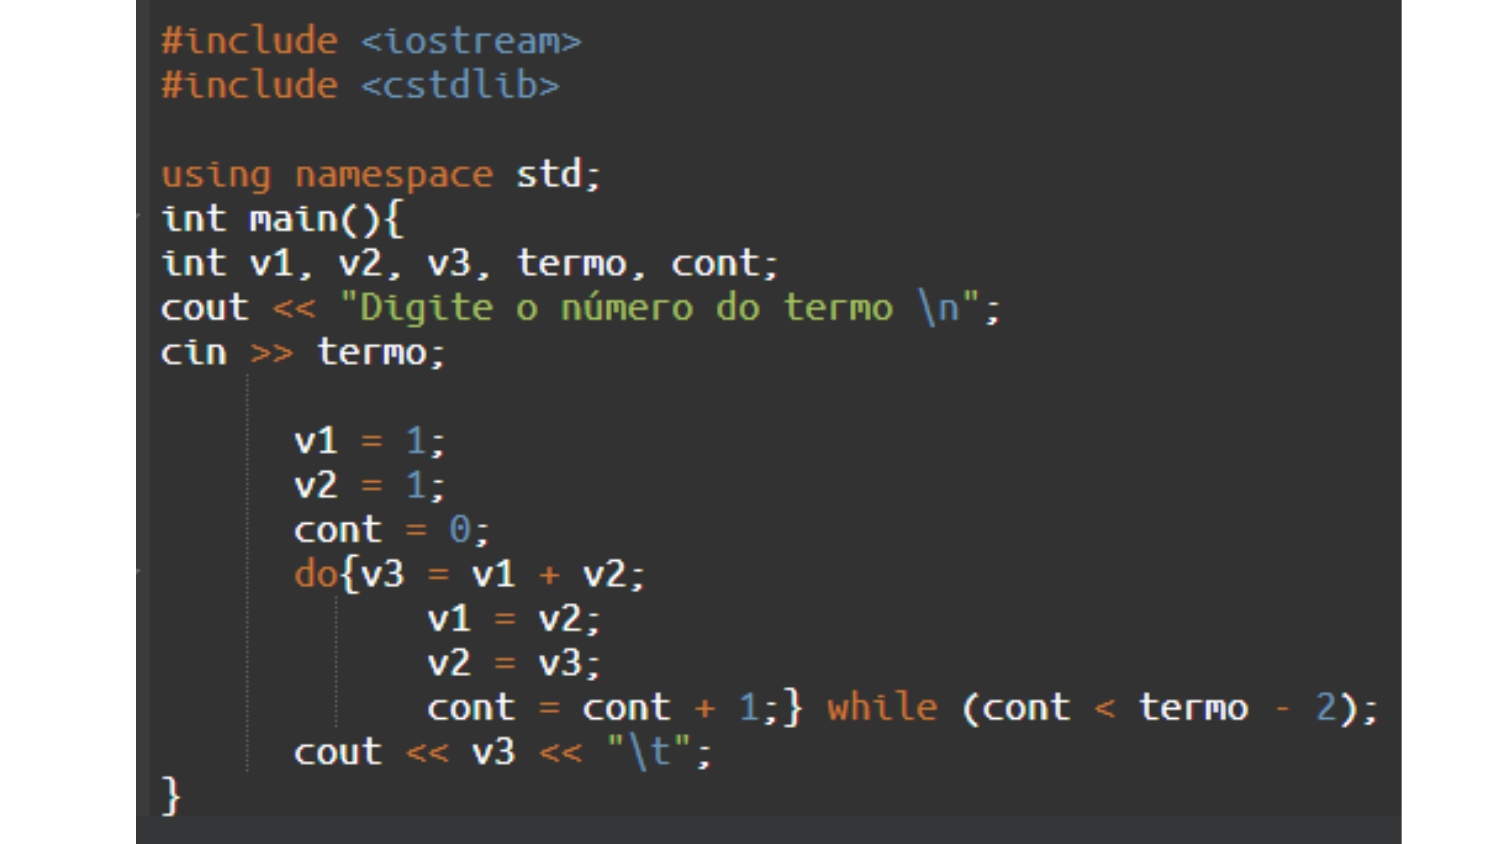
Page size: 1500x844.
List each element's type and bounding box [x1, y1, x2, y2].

picture [136, 0, 1402, 844]
